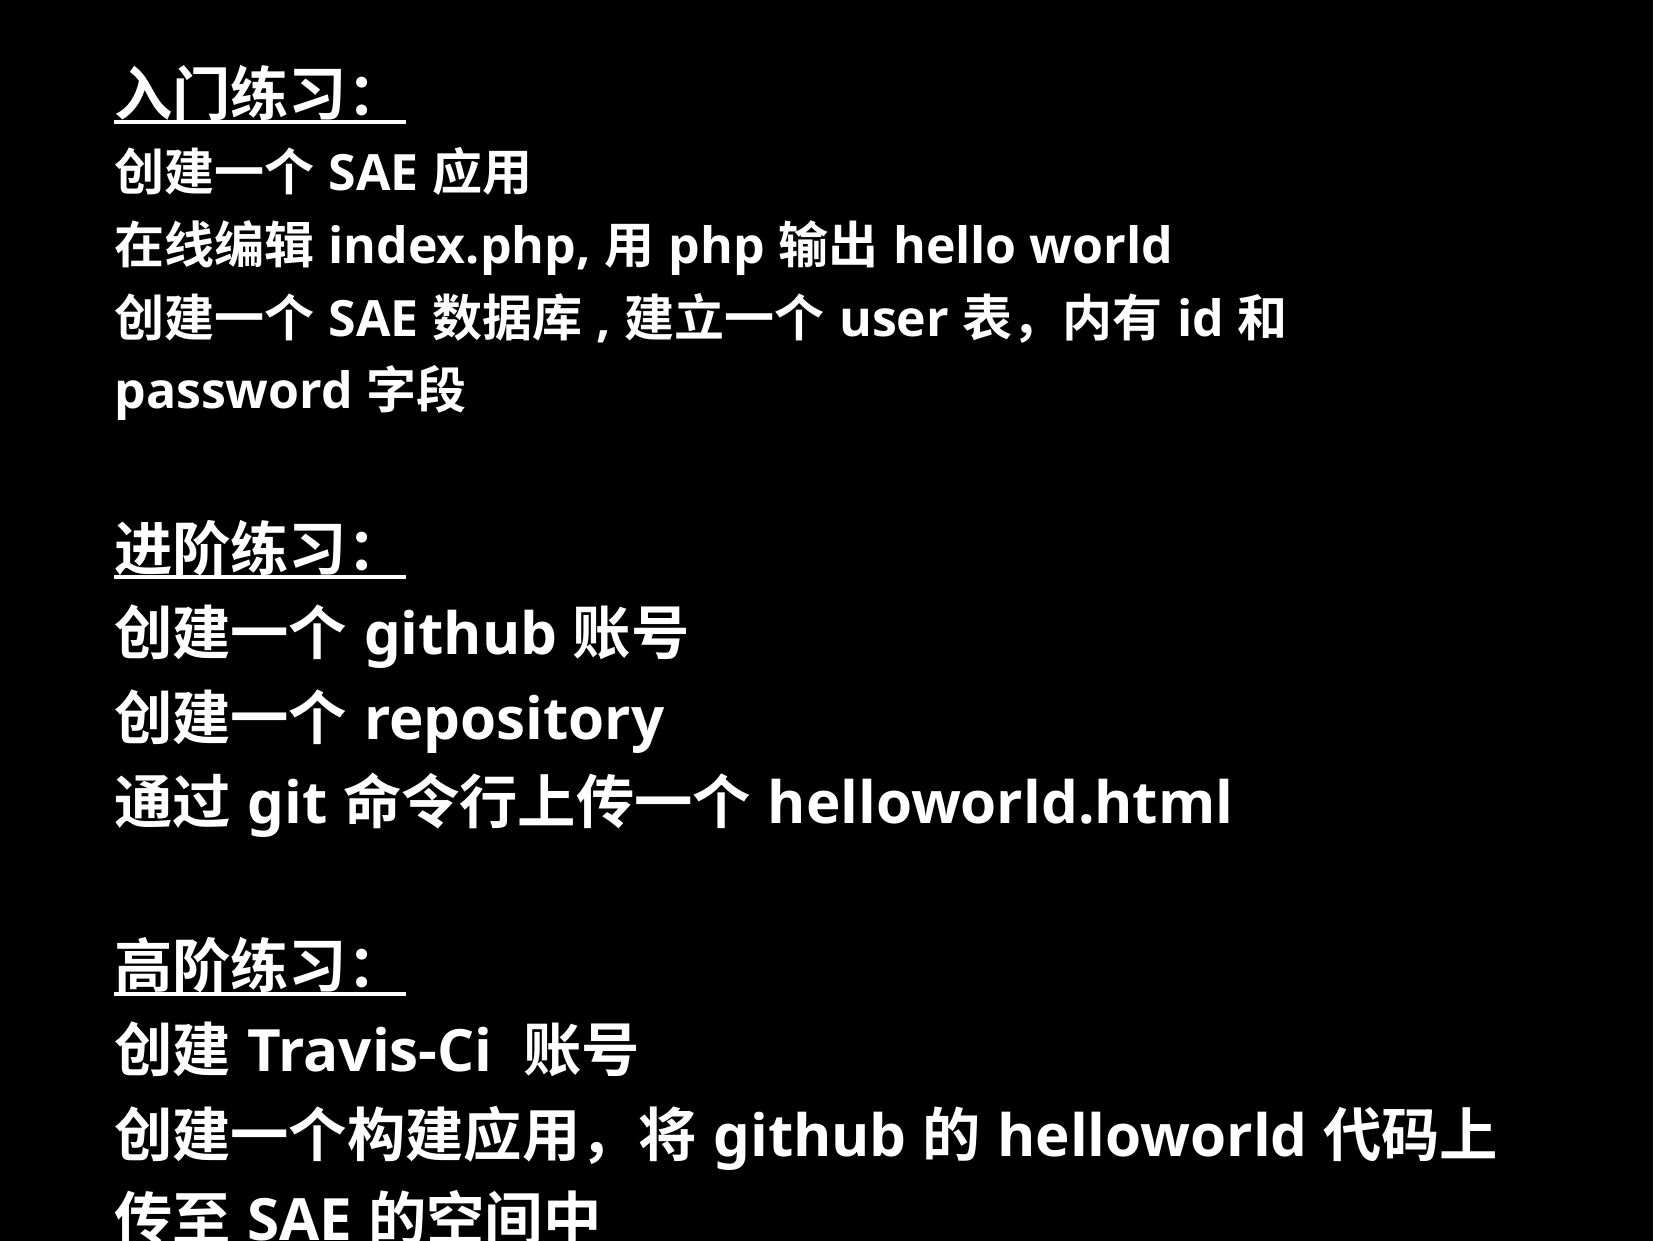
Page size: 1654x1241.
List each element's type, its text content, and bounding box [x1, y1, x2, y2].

text_box 入门练习： 创建一个SAE应用 在线编辑index.php,用php输出hello world 创建一个SAE数据库,建立一个user表，内有id和password字段 进阶练习： 创建一个github账号 创建一个repository 通过git命令行上传一个helloworld.html 高阶练习： 创建Travis-Ci 账号 创建一个构建应用，将github的helloworld代码上传至SAE的空间中 [99, 40, 1540, 1241]
